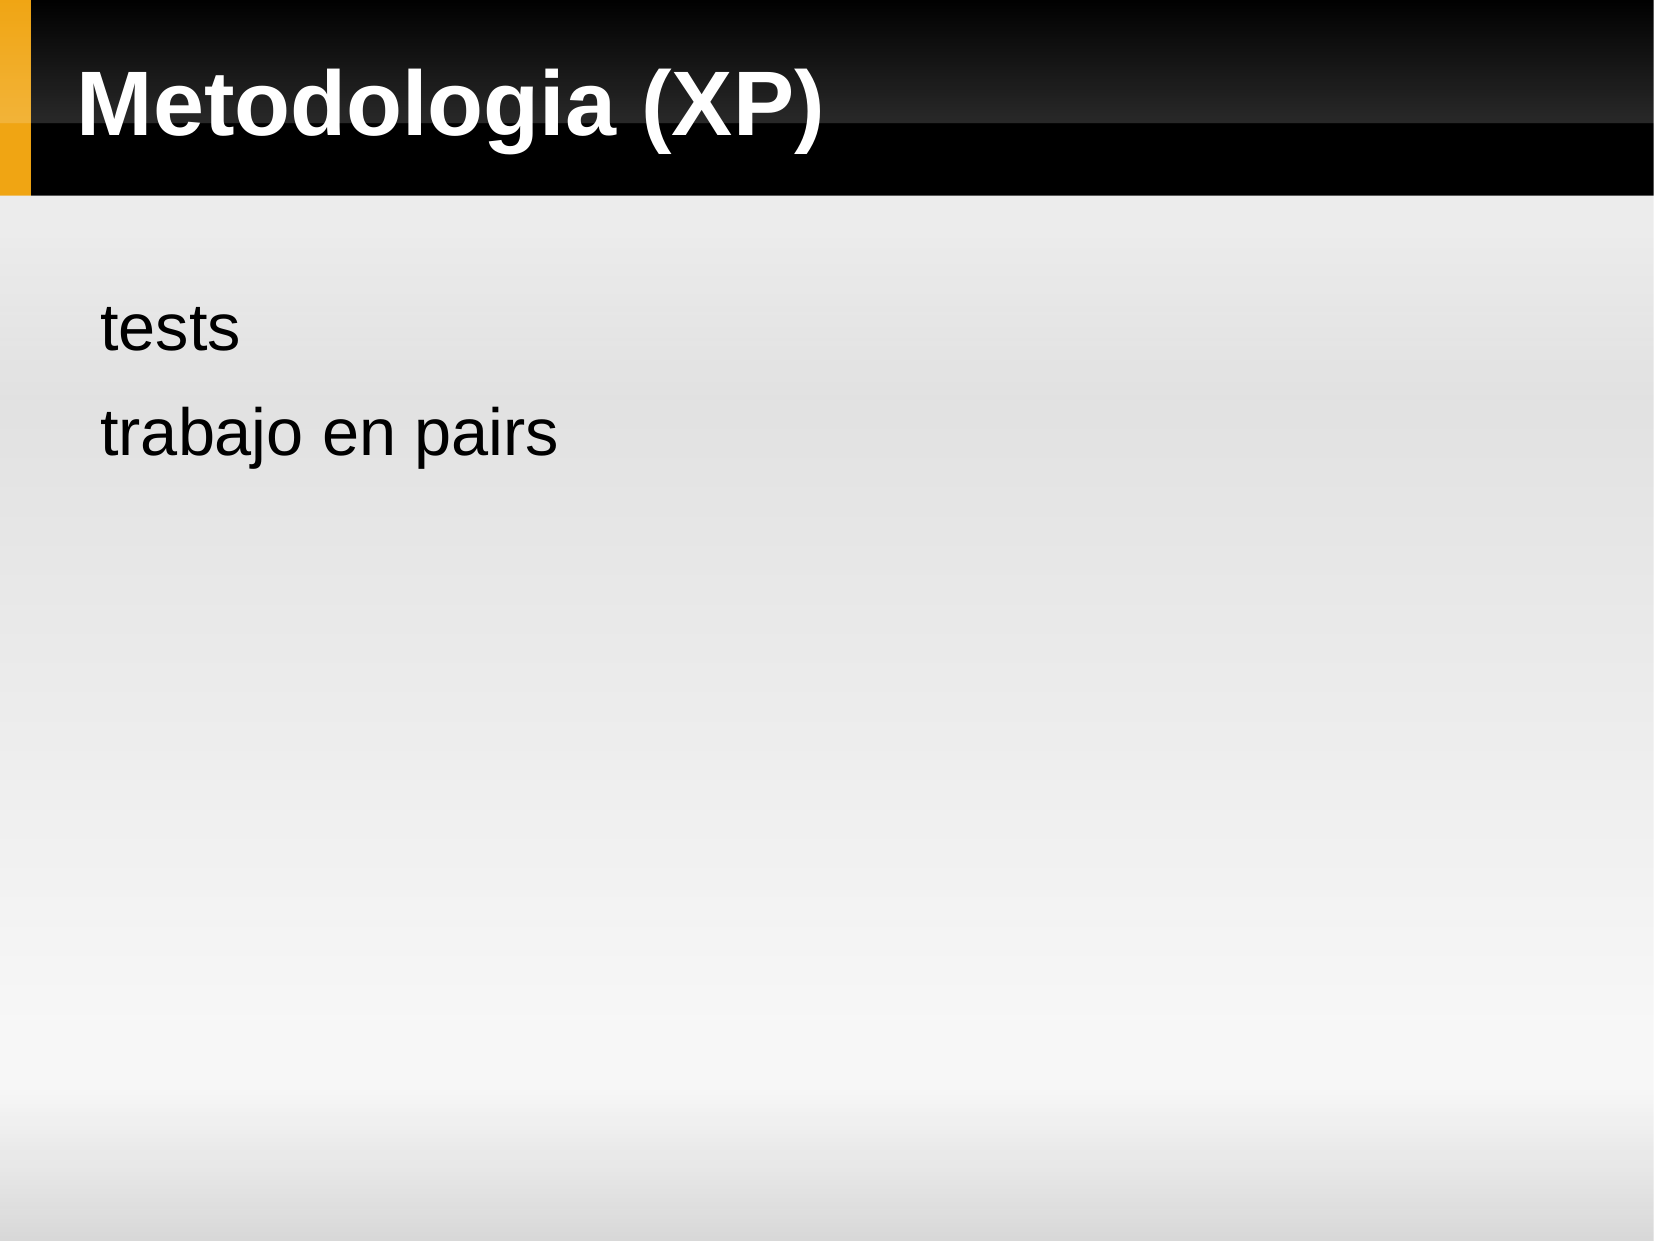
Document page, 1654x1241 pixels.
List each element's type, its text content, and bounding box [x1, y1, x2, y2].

picture [0, 0, 1654, 1241]
list tests trabajo en pairs [82, 290, 1571, 1109]
title Metodologia (XP) [76, 0, 1565, 208]
